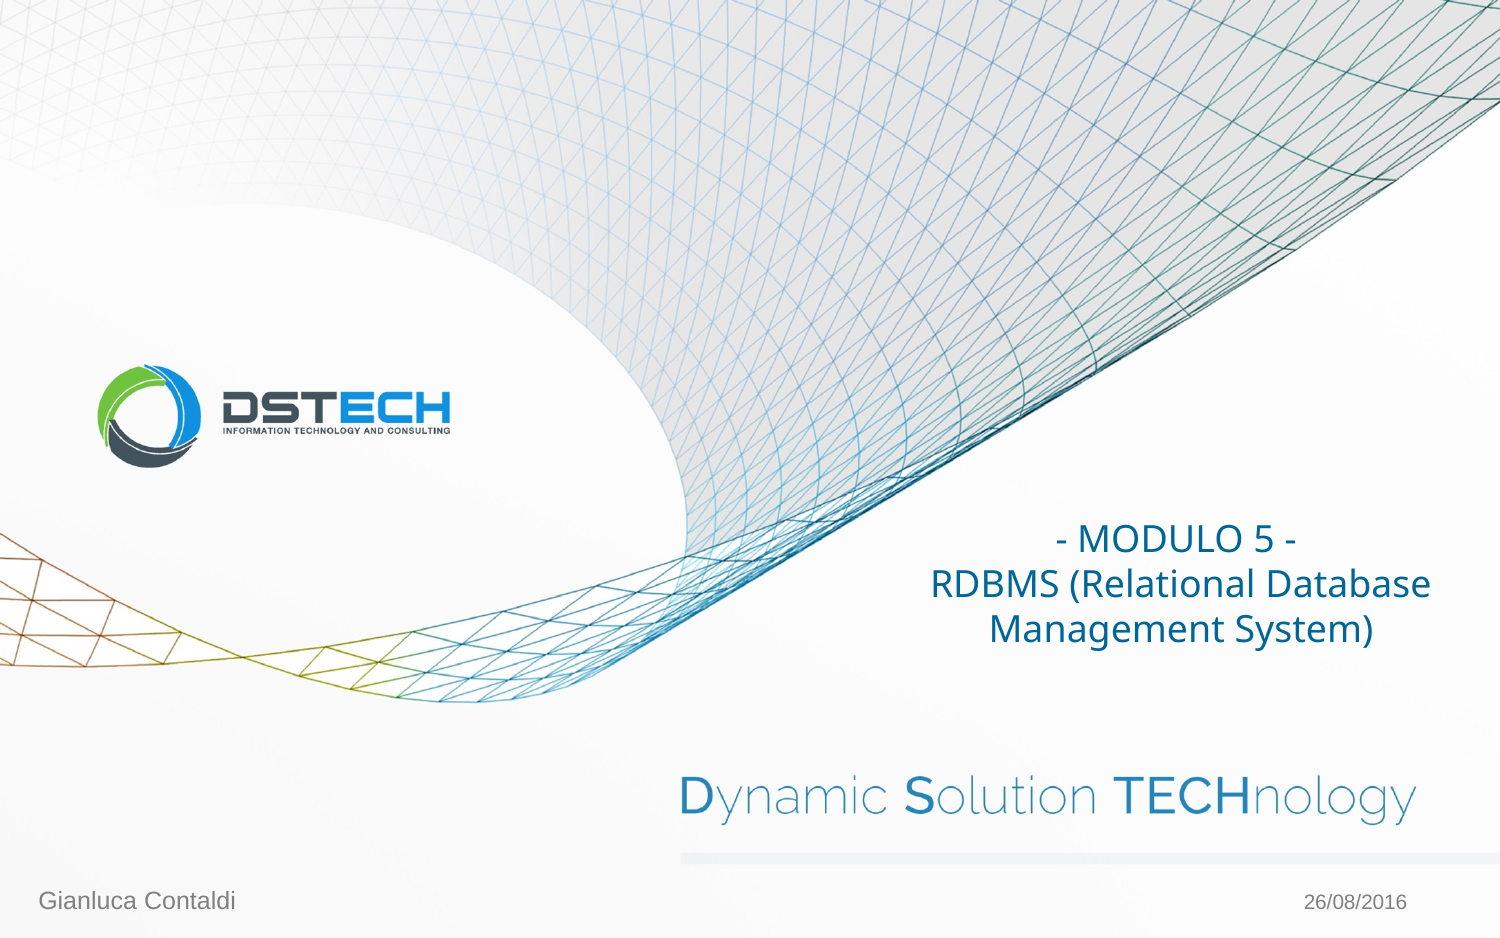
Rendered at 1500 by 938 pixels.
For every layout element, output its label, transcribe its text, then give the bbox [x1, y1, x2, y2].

text_box Gianluca Contaldi 26/08/2016 [23, 868, 1423, 925]
text_box - MODULO 5 - RDBMS (Relational Database Management System) [814, 507, 1500, 697]
picture [0, 0, 1500, 938]
